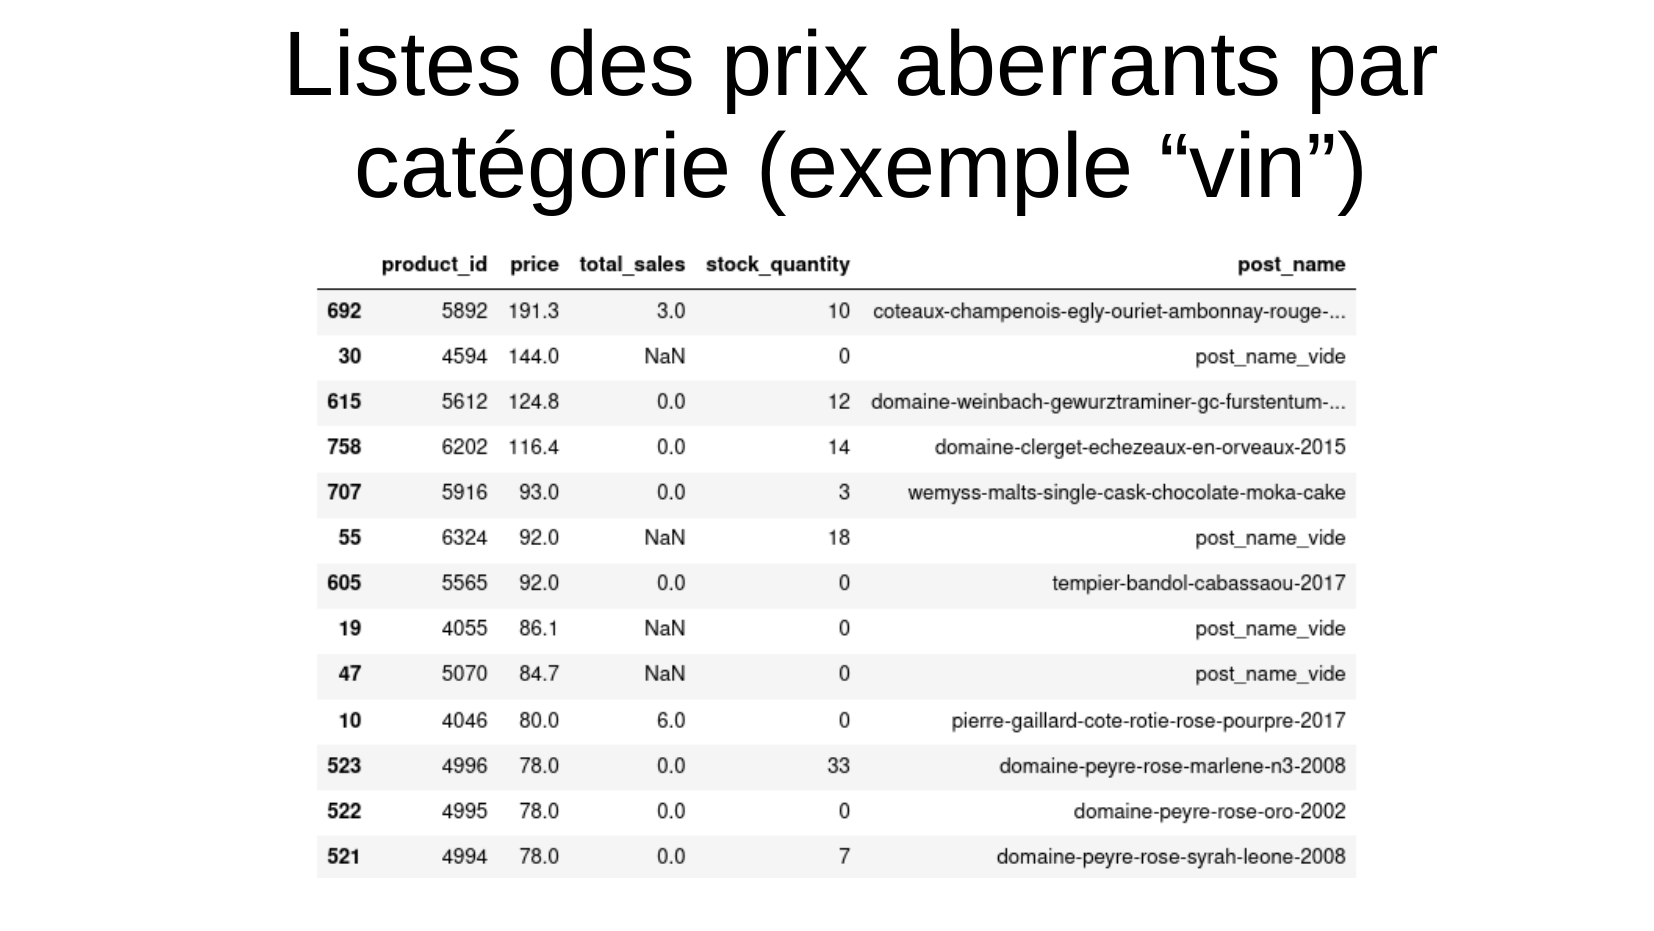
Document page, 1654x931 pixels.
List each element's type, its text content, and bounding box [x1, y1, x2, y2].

title Listes des prix aberrants par catégorie (exemple “vin”) [82, 12, 1571, 218]
picture [283, 248, 1372, 878]
